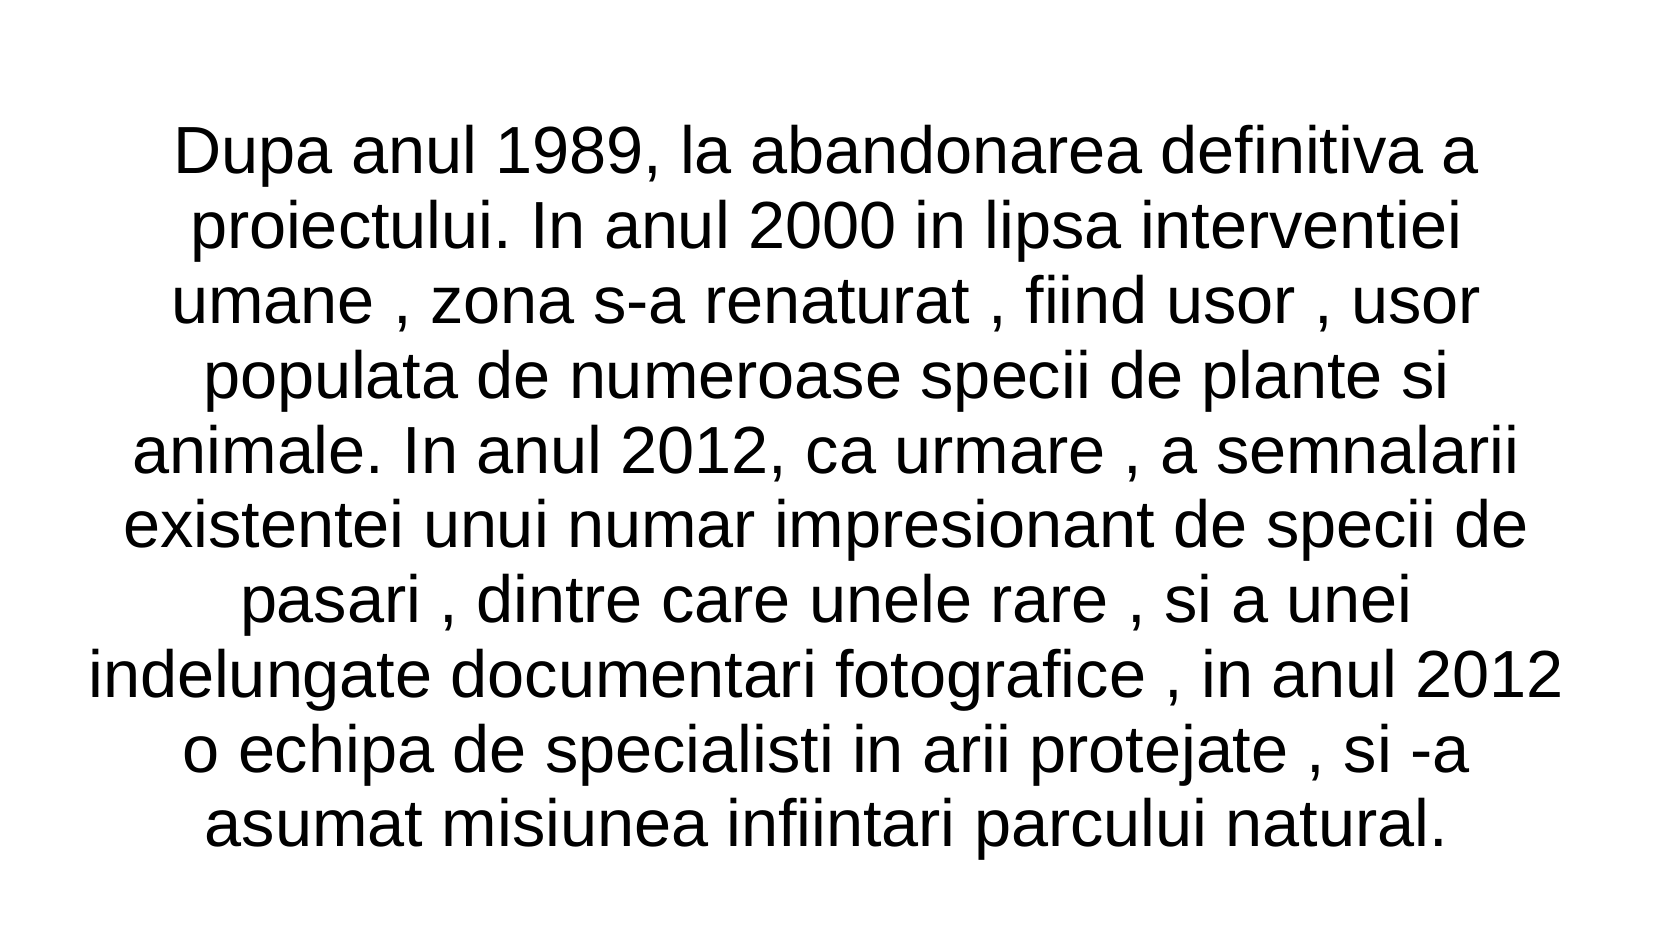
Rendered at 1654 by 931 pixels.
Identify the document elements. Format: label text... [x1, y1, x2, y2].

subtitle Dupa anul 1989, la abandonarea definitiva a proiectului. In anul 2000 in lipsa interventiei umane , zona s-a renaturat , fiind usor , usor populata de numeroase specii de plante si animale. In anul 2012, ca urmare , a semnalarii existentei unui numar impresionant de specii de pasari , dintre care unele rare , si a unei indelungate documentari fotografice , in anul 2012 o echipa de specialisti in arii protejate , si -a asumat misiunea infiintari parcului natural. [82, 113, 1571, 862]
